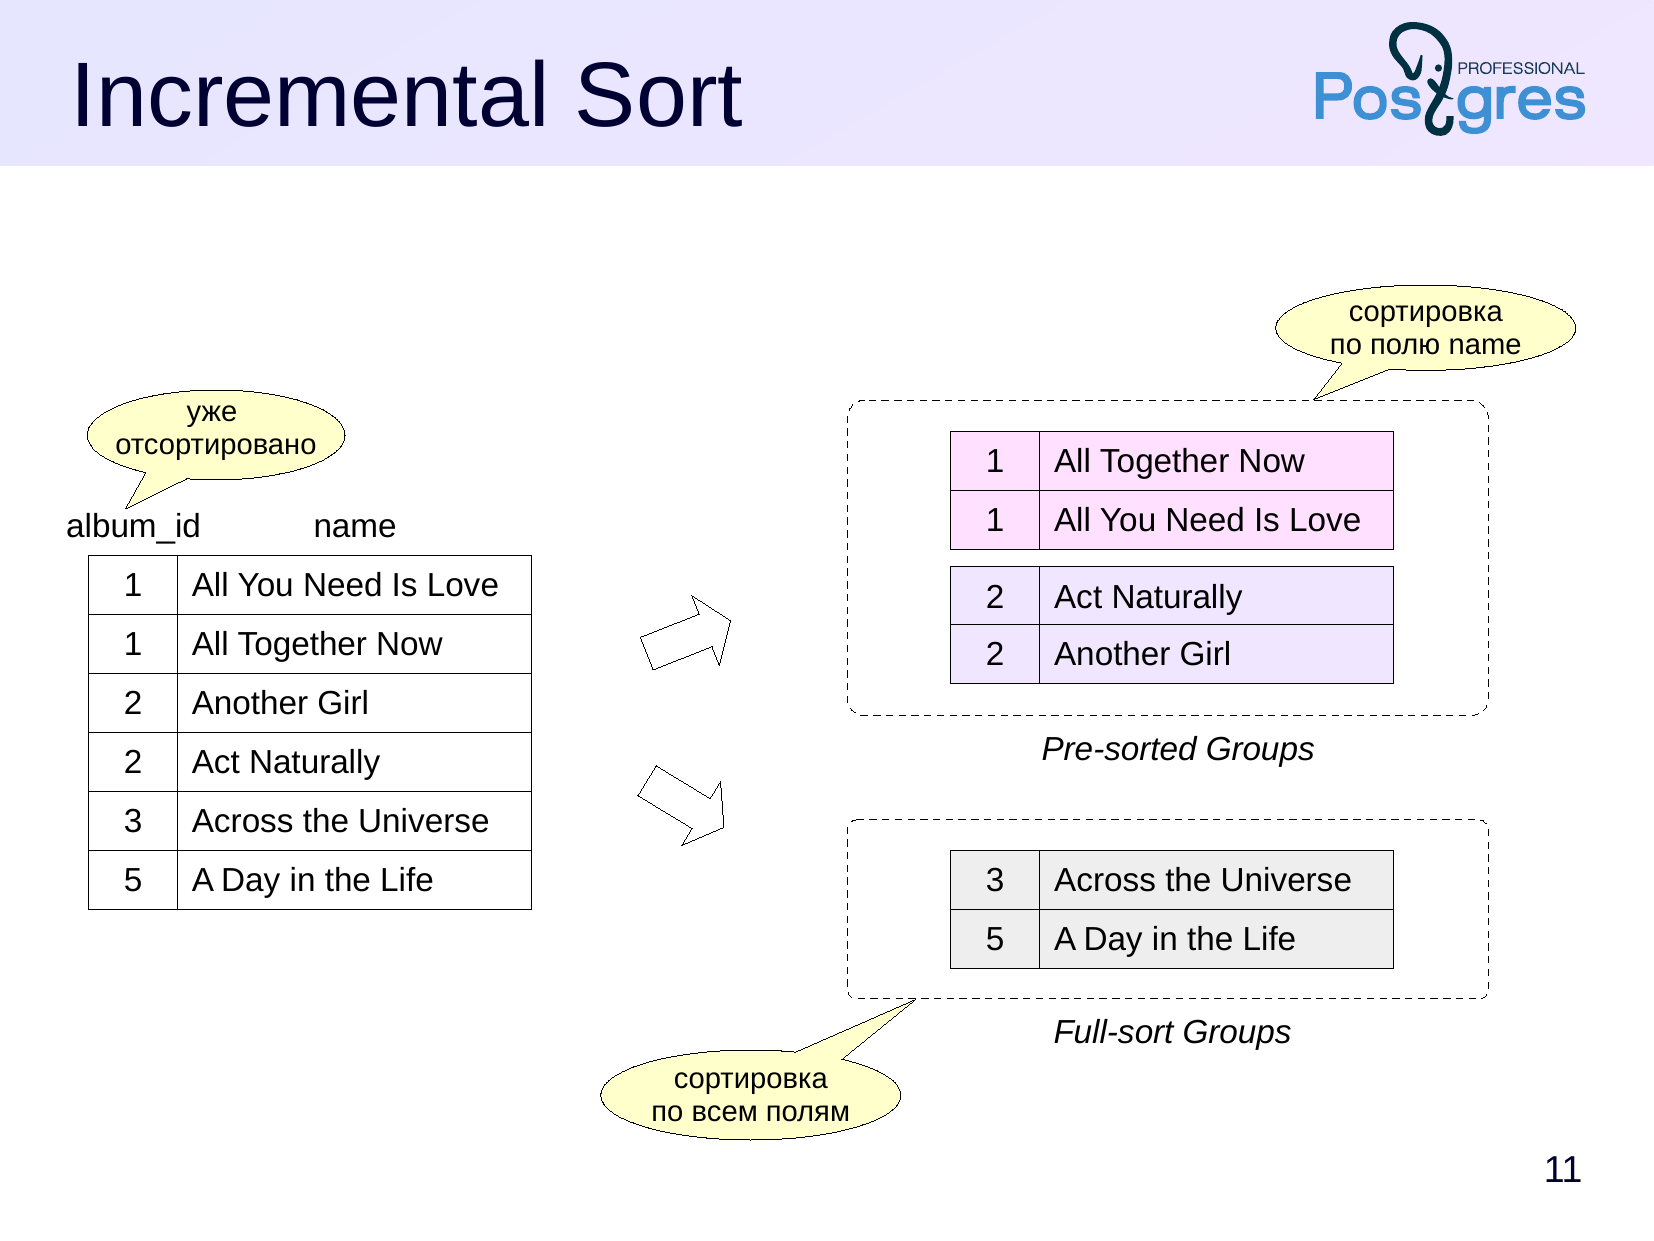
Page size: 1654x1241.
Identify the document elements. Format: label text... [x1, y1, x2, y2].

text_box A Day in the Life [177, 850, 532, 910]
text_box All Together Now [177, 614, 532, 673]
text_box album_id [89, 496, 178, 555]
text_box A Day in the Life [1039, 909, 1394, 969]
text_box Act Naturally [177, 732, 532, 792]
text_box 2 [88, 732, 177, 792]
text_box 1 [950, 490, 1039, 550]
text_box 3 [88, 792, 177, 850]
text_box 2 [88, 673, 177, 732]
text_box [640, 595, 731, 670]
text_box 2 [950, 566, 1040, 624]
text_box Another Girl [177, 673, 532, 732]
text_box Act Naturally [1040, 566, 1394, 624]
text_box 1 [950, 431, 1039, 490]
text_box All Together Now [1039, 431, 1394, 490]
text_box All You Need Is Love [177, 555, 532, 614]
text_box Pre-sorted Groups [1026, 722, 1331, 775]
text_box 5 [88, 850, 177, 910]
text_box 1 [88, 614, 177, 673]
text_box name [178, 496, 533, 556]
text_box 3 [950, 850, 1039, 909]
text_box Another Girl [1040, 624, 1394, 684]
text_box 1 [88, 555, 177, 614]
text_box сортировка по всем полям [600, 999, 916, 1141]
text_box уже отсортировано [87, 390, 346, 509]
text_box 5 [950, 909, 1039, 969]
text_box сортировка по полю name [1275, 285, 1576, 400]
text_box [847, 819, 1489, 999]
text_box All You Need Is Love [1039, 490, 1394, 550]
text_box 2 [950, 624, 1040, 684]
text_box [847, 400, 1489, 716]
text_box Across the Universe [1039, 850, 1394, 909]
text_box Full-sort Groups [1038, 1006, 1308, 1059]
text_box [637, 765, 724, 846]
title Incremental Sort [70, 43, 1261, 151]
text_box Across the Universe [177, 792, 532, 850]
